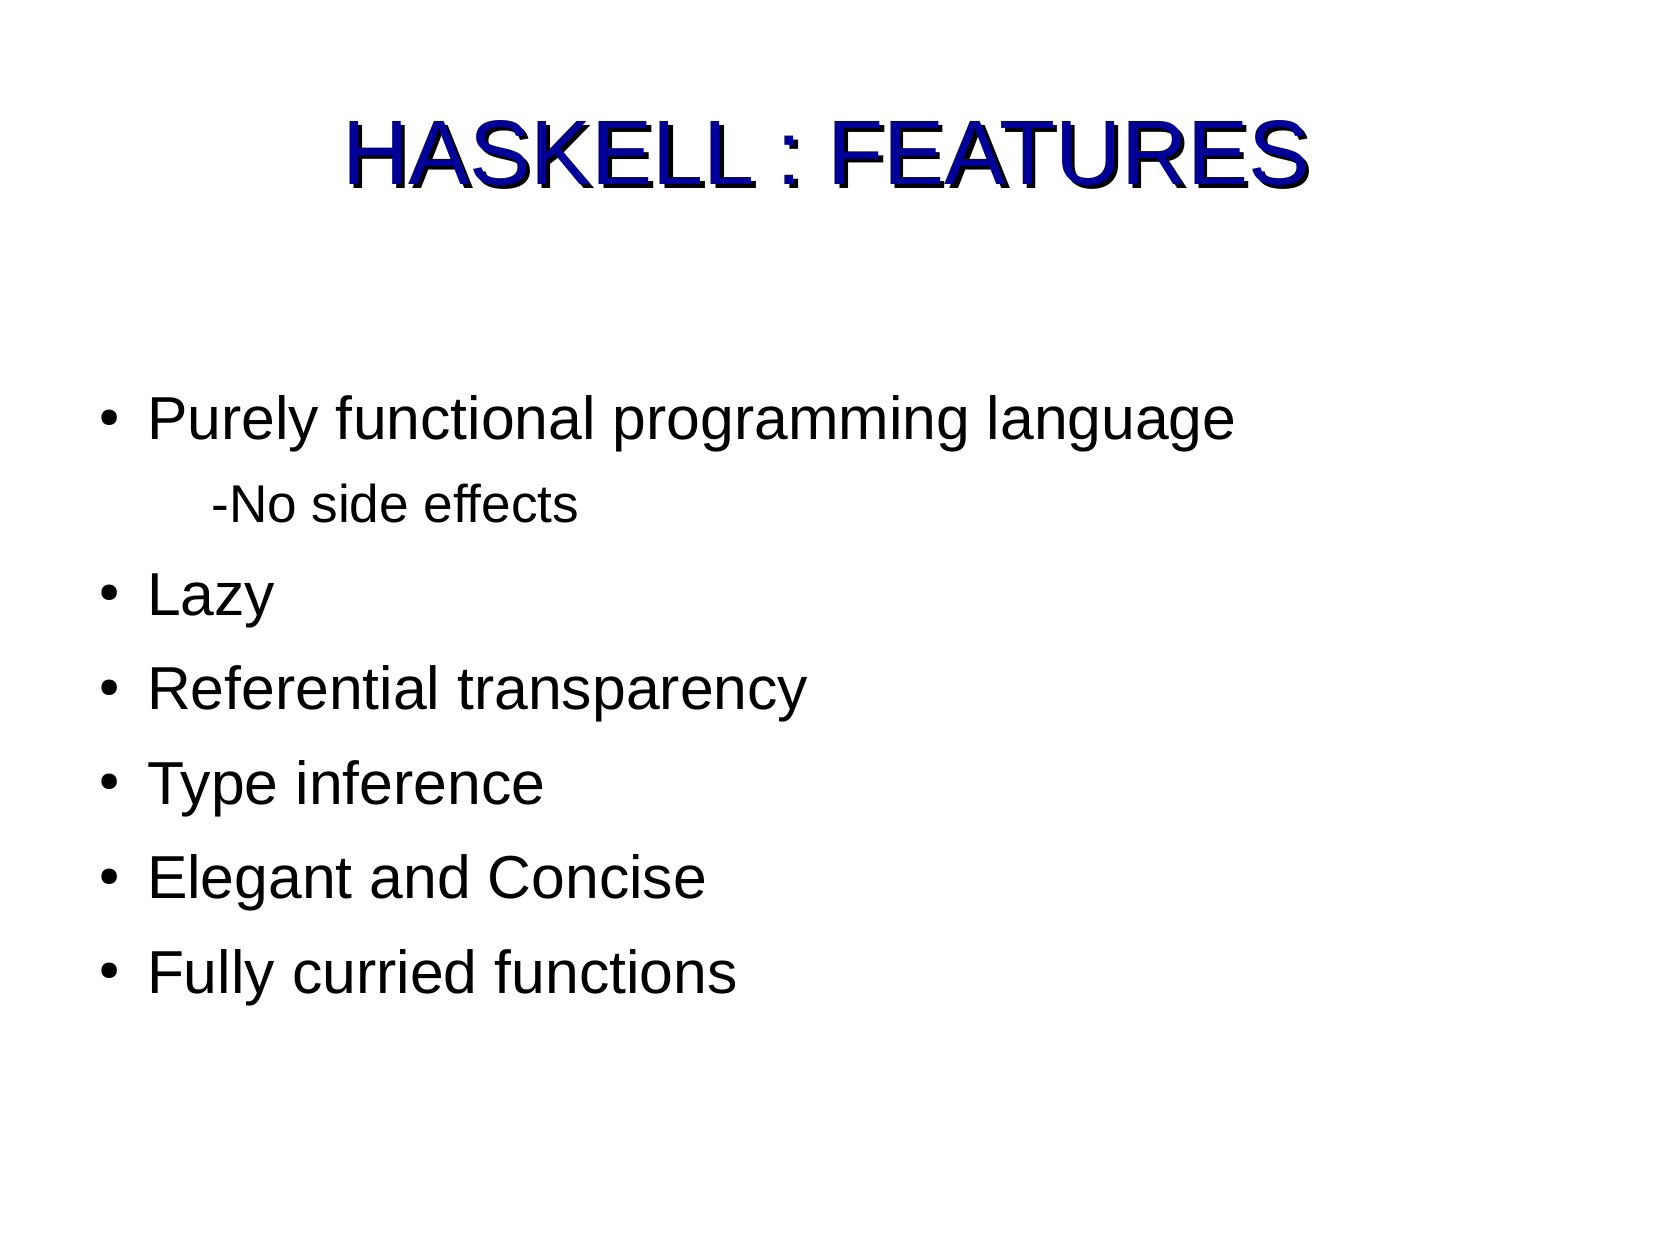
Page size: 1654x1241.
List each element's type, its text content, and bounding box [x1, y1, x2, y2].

title HASKELL : FEATURES [82, 49, 1571, 257]
list Purely functional programming language -No side effects Lazy Referential transparency Type inference Elegant and Concise Fully curried functions [82, 290, 1571, 1010]
